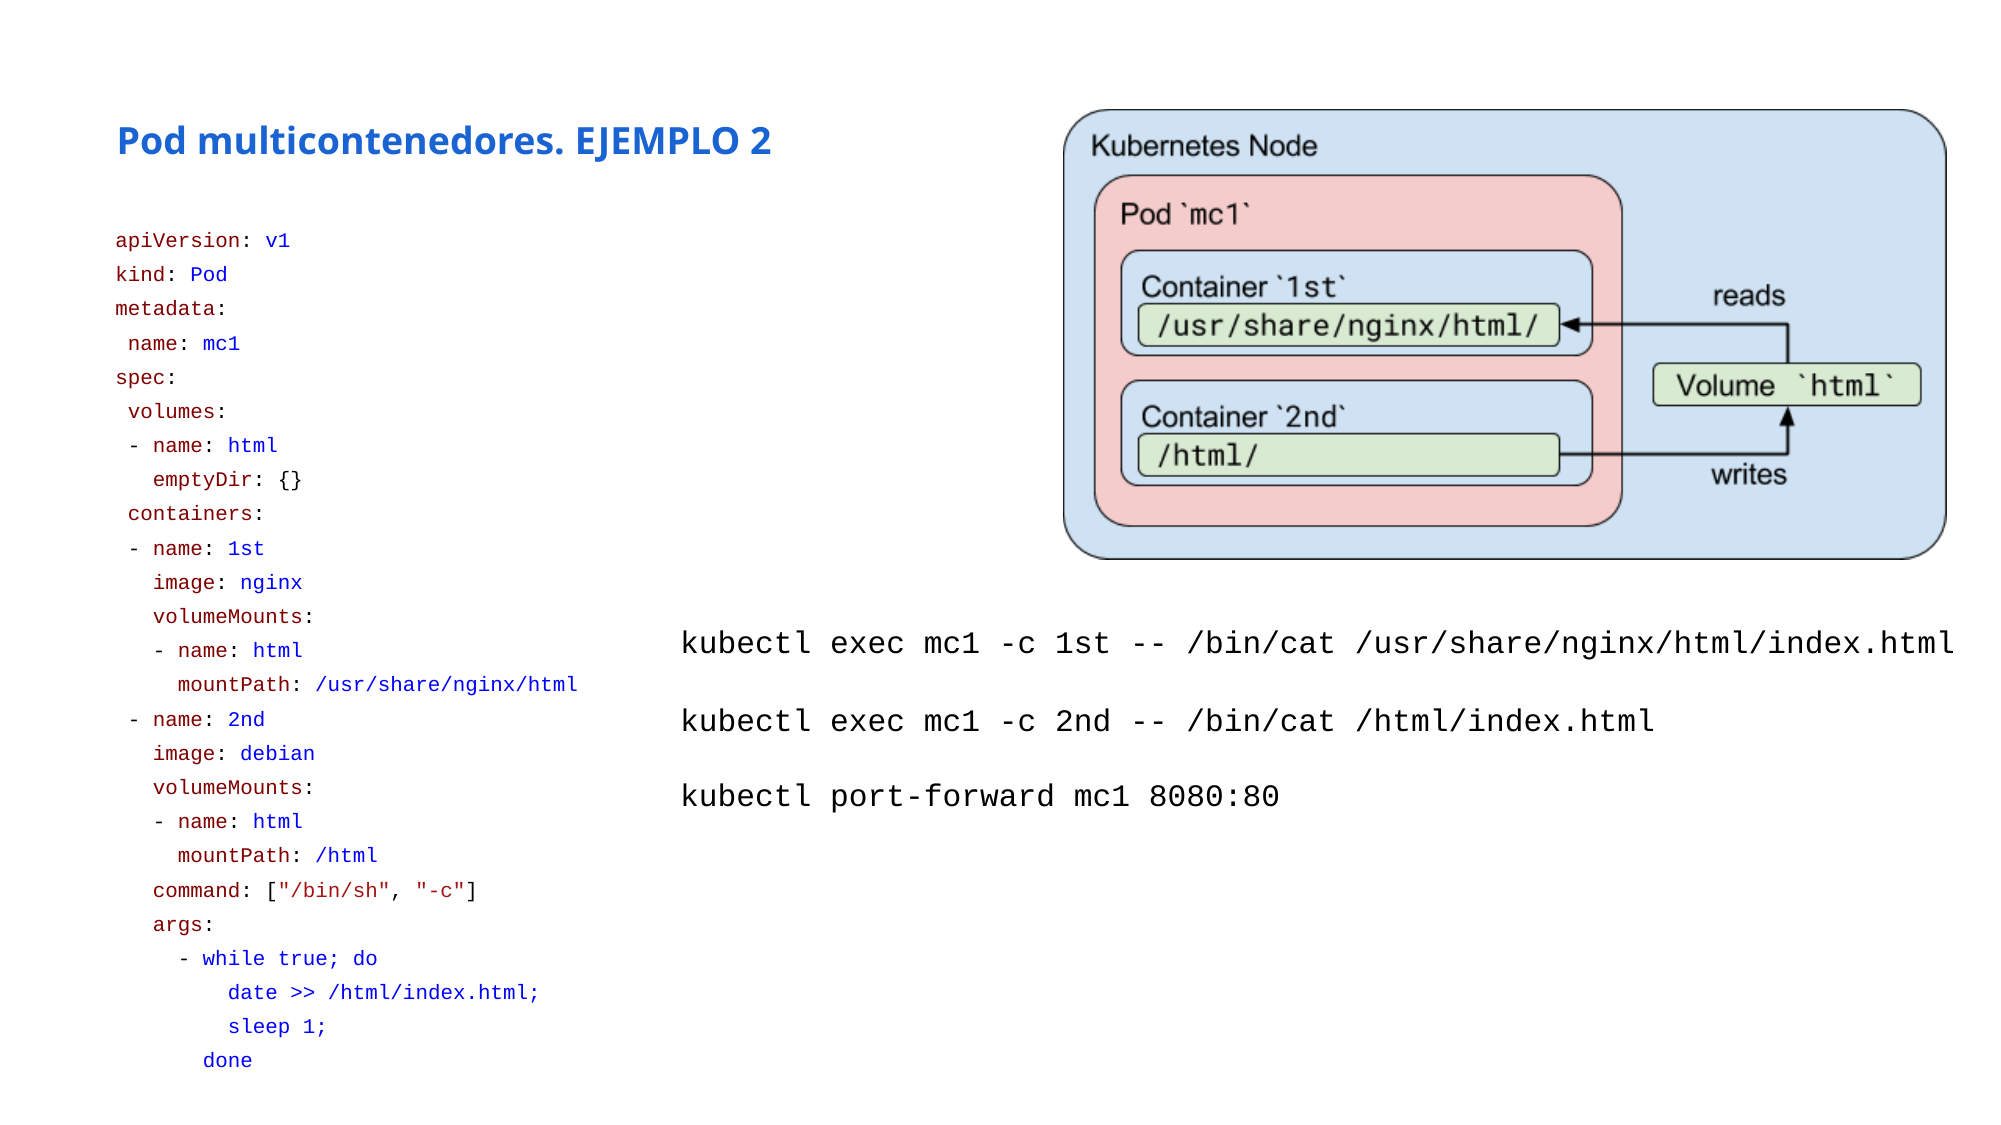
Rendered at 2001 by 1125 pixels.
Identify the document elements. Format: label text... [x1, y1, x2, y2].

text_box kubectl exec mc1 -c 1st -- /bin/cat /usr/share/nginx/html/index.html kubectl exec mc1 -c 2nd -- /bin/cat /html/index.html kubectl port-forward mc1 8080:80 [665, 615, 1977, 901]
picture [1063, 109, 1947, 560]
text_box apiVersion: v1 kind: Pod metadata: name: mc1 spec: volumes: - name: html emptyDir: {} containers: - name: 1st image: nginx volumeMounts: - name: html mountPath: /usr/share/nginx/html - name: 2nd image: debian volumeMounts: - name: html mountPath: /html command: ["/bin/sh", "-c"] args: - while true; do date >> /html/index.html; sleep 1; done [100, 202, 625, 1100]
text_box Pod multicontenedores. EJEMPLO 2 [101, 110, 912, 170]
